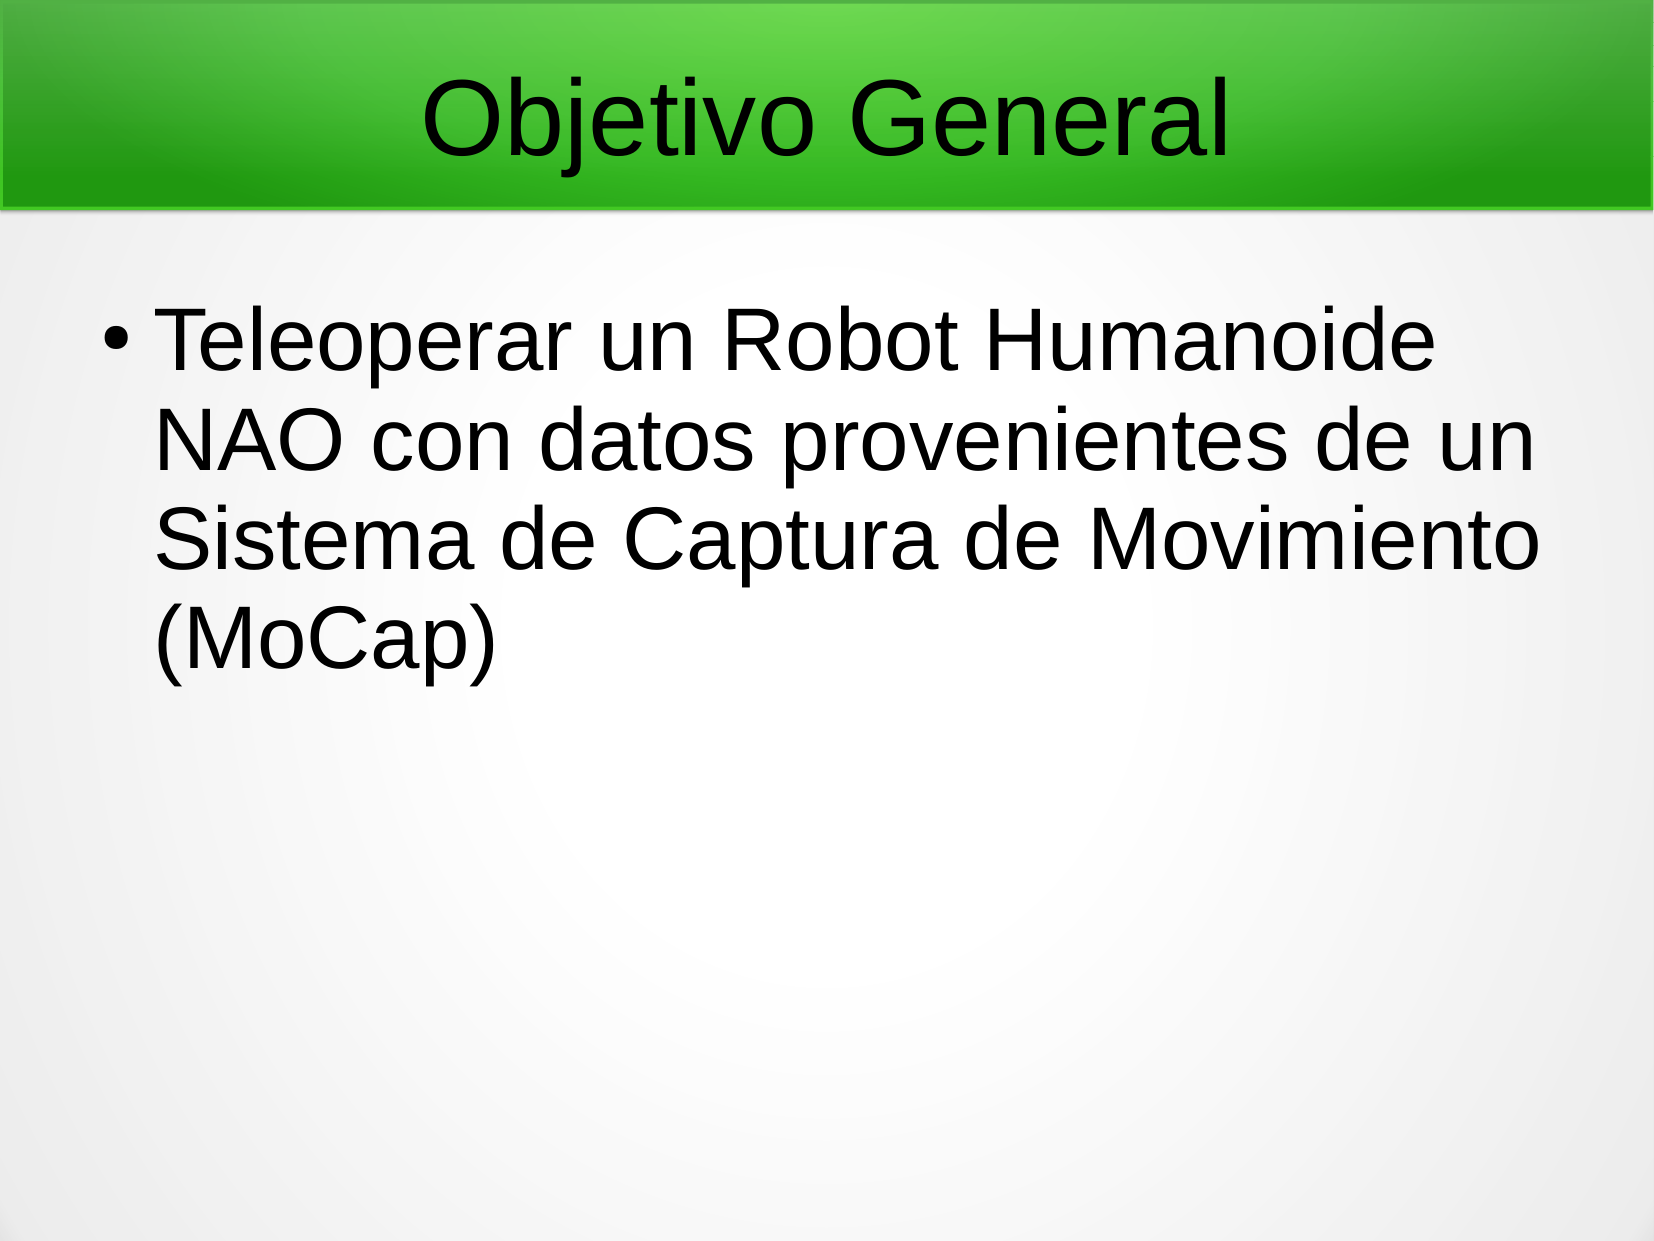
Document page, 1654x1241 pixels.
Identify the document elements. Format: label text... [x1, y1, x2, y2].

list Teleoperar un Robot Humanoide NAO con datos provenientes de un Sistema de Captura de Movimiento (MoCap) [82, 290, 1571, 1010]
title Objetivo General [82, 47, 1571, 189]
